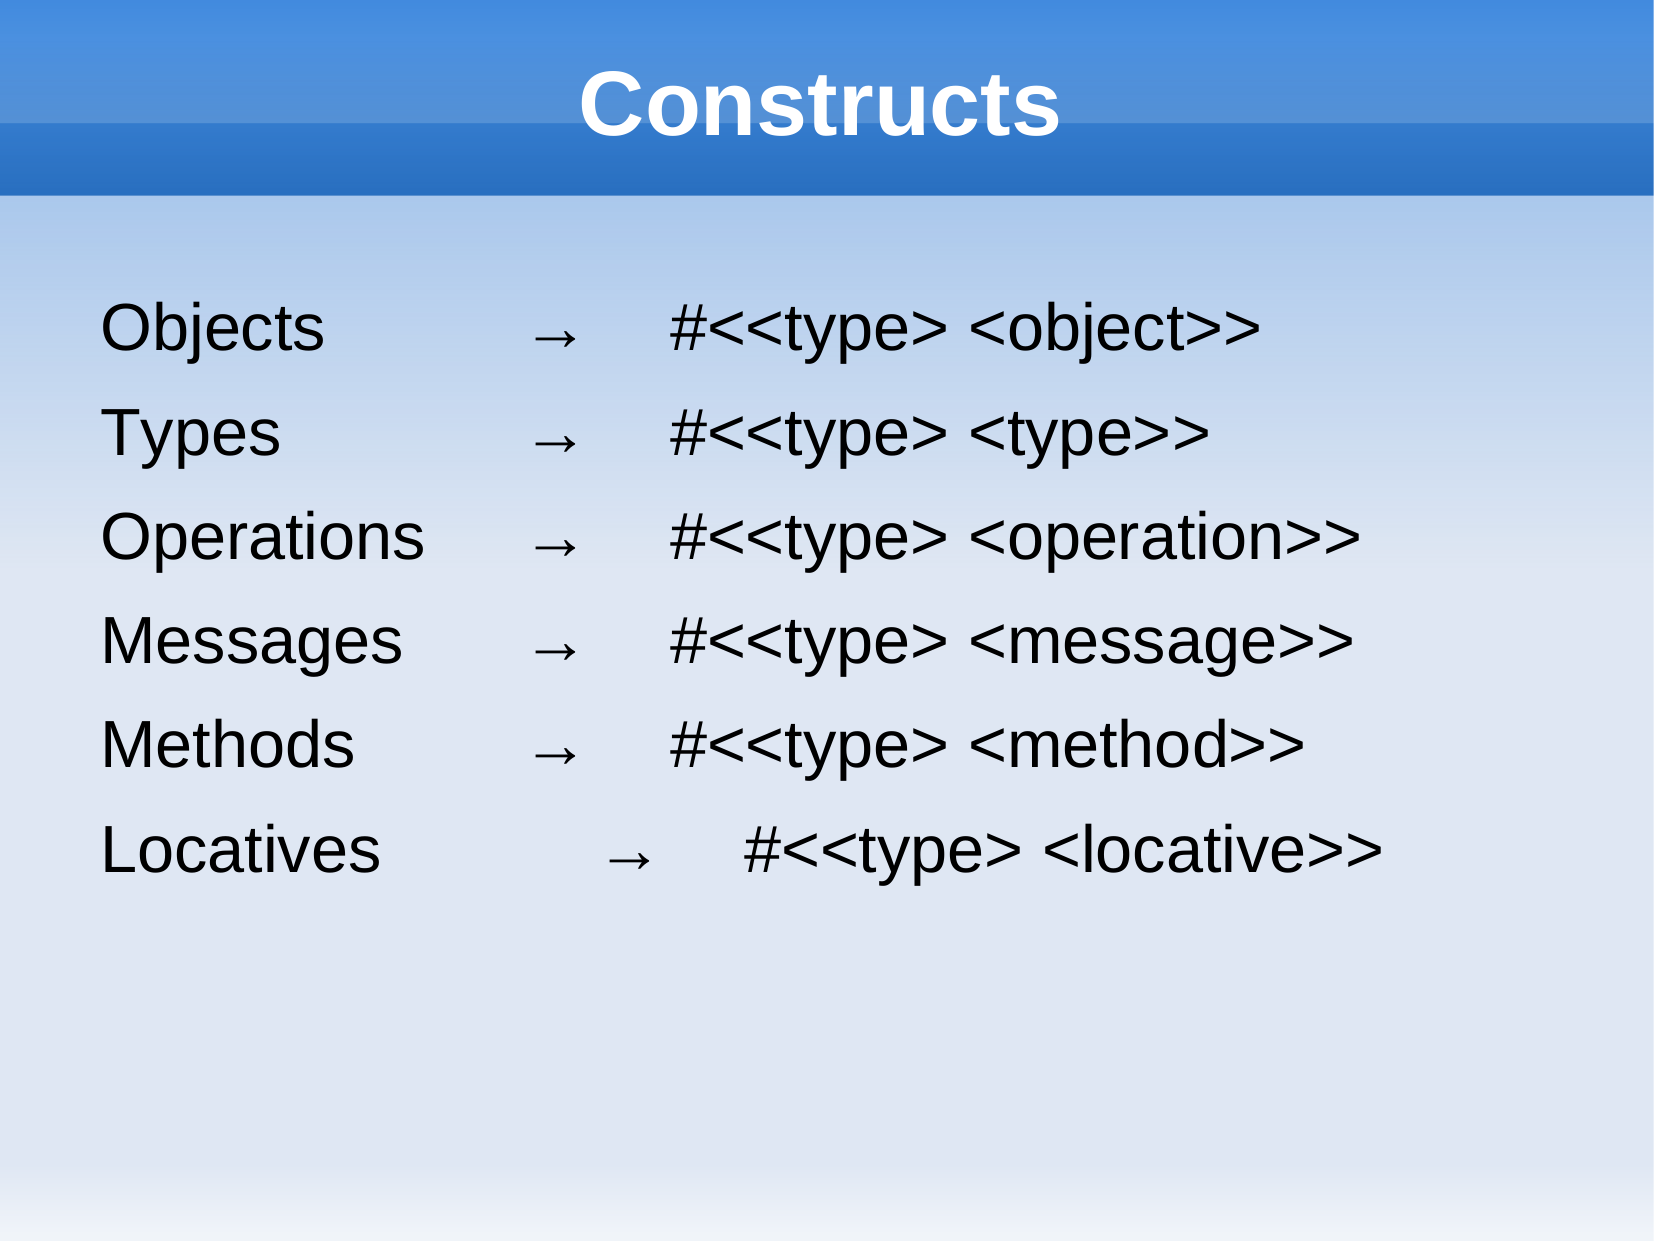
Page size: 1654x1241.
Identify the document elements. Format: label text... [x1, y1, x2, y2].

title Constructs [76, 7, 1565, 200]
picture [0, 0, 1654, 1241]
list Objects → #<<type> <object>> Types → #<<type> <type>> Operations → #<<type> <operation>> Messages → #<<type> <message>> Methods → #<<type> <method>> Locatives → #<<type> <locative>> [82, 290, 1571, 1094]
